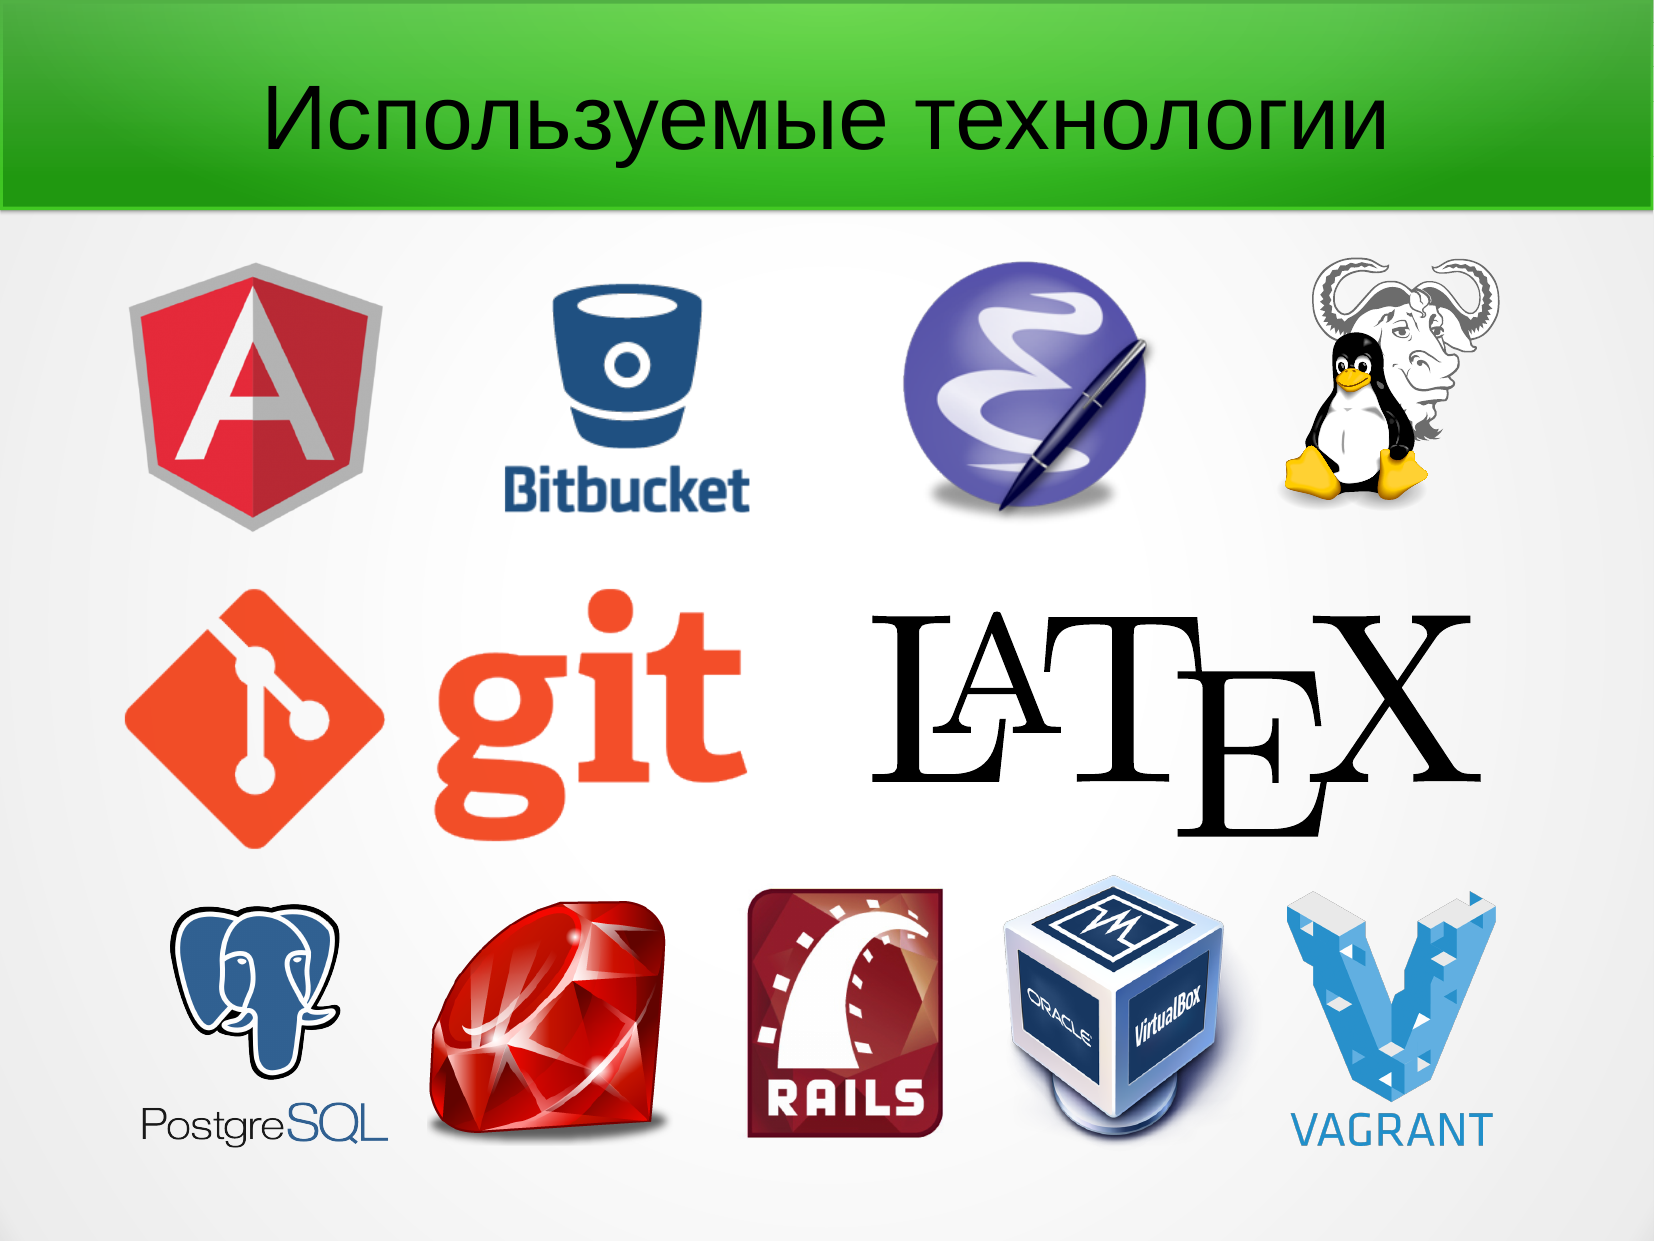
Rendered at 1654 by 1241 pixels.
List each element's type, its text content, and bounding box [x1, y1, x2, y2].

title Используемые технологии [82, 47, 1571, 189]
picture [897, 261, 1170, 534]
picture [5, 224, 1503, 1180]
picture [95, 237, 414, 556]
picture [1287, 891, 1496, 1146]
picture [1275, 256, 1501, 512]
